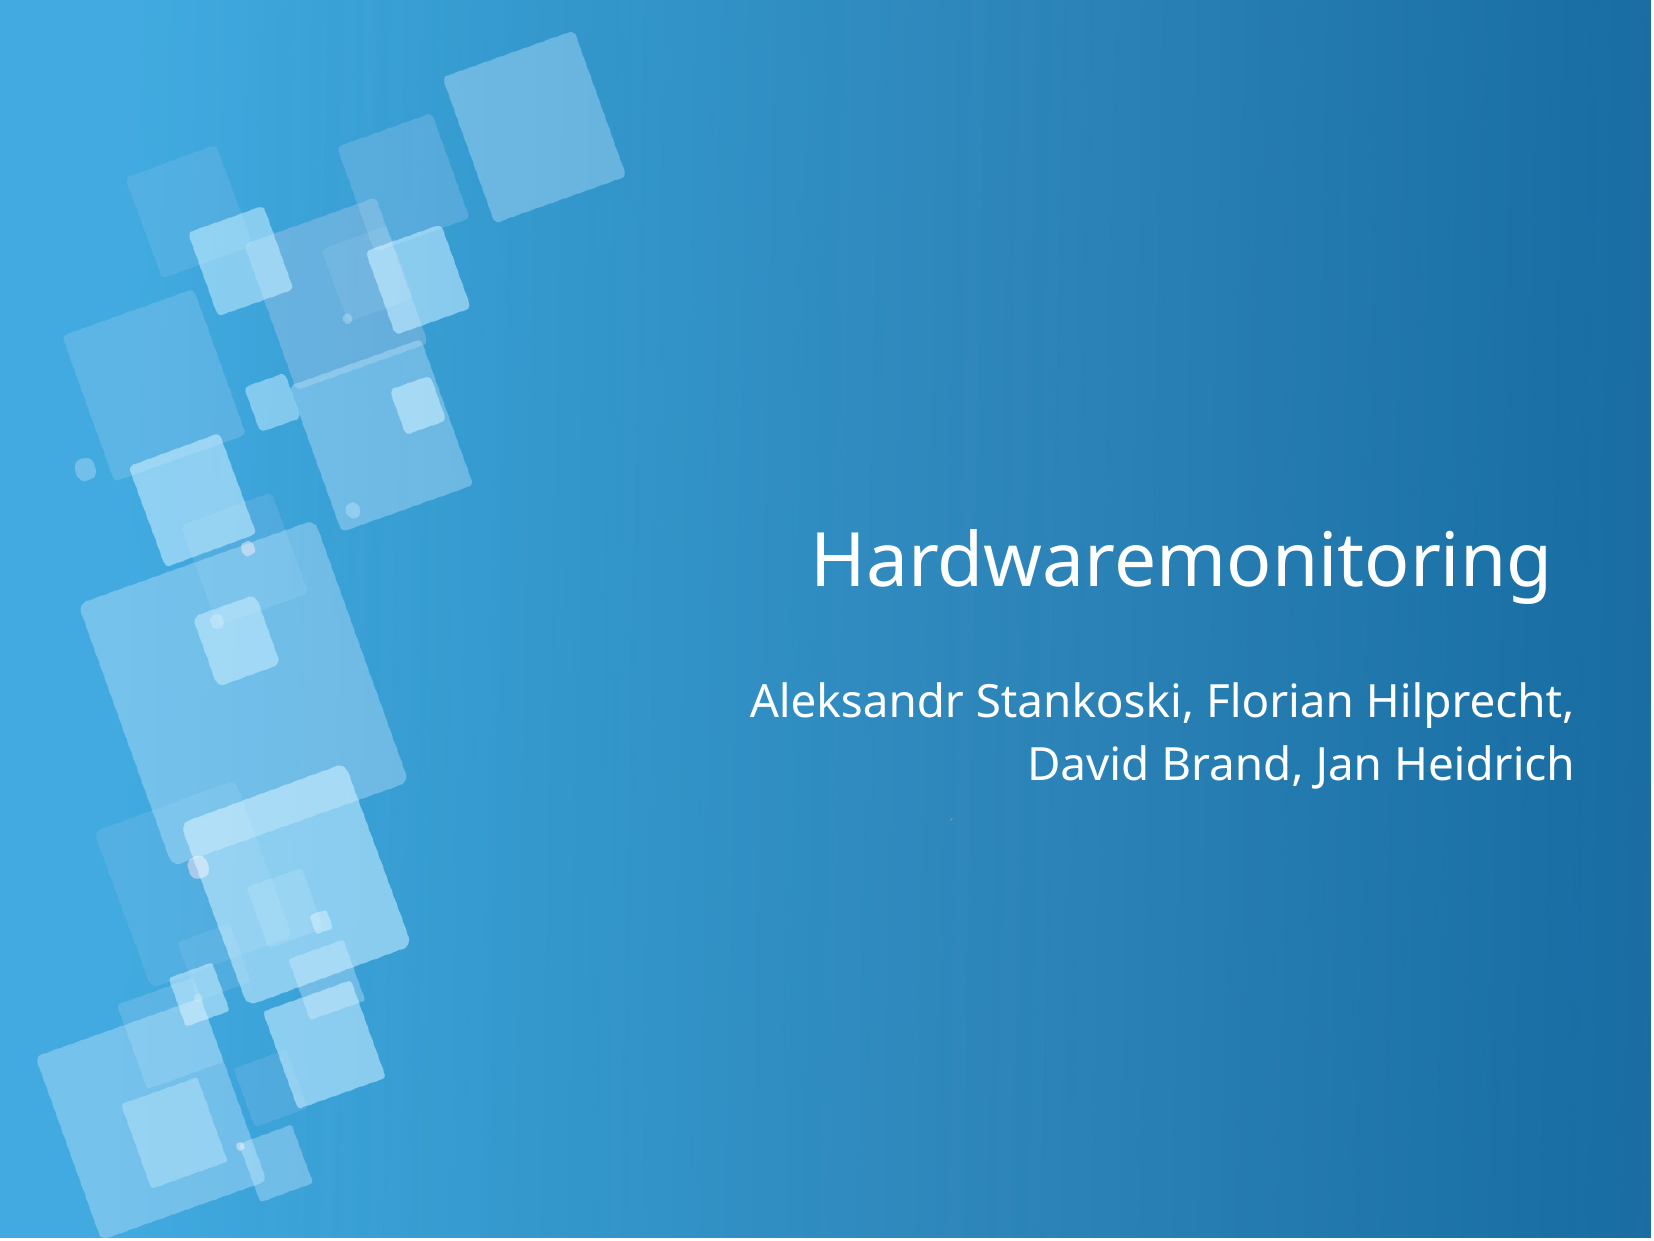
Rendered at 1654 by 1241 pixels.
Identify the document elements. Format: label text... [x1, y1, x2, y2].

title Hardwaremonitoring [627, 467, 1554, 648]
subtitle Aleksandr Stankoski, Florian Hilprecht, David Brand, Jan Heidrich [746, 637, 1576, 826]
picture [0, 0, 1651, 1238]
